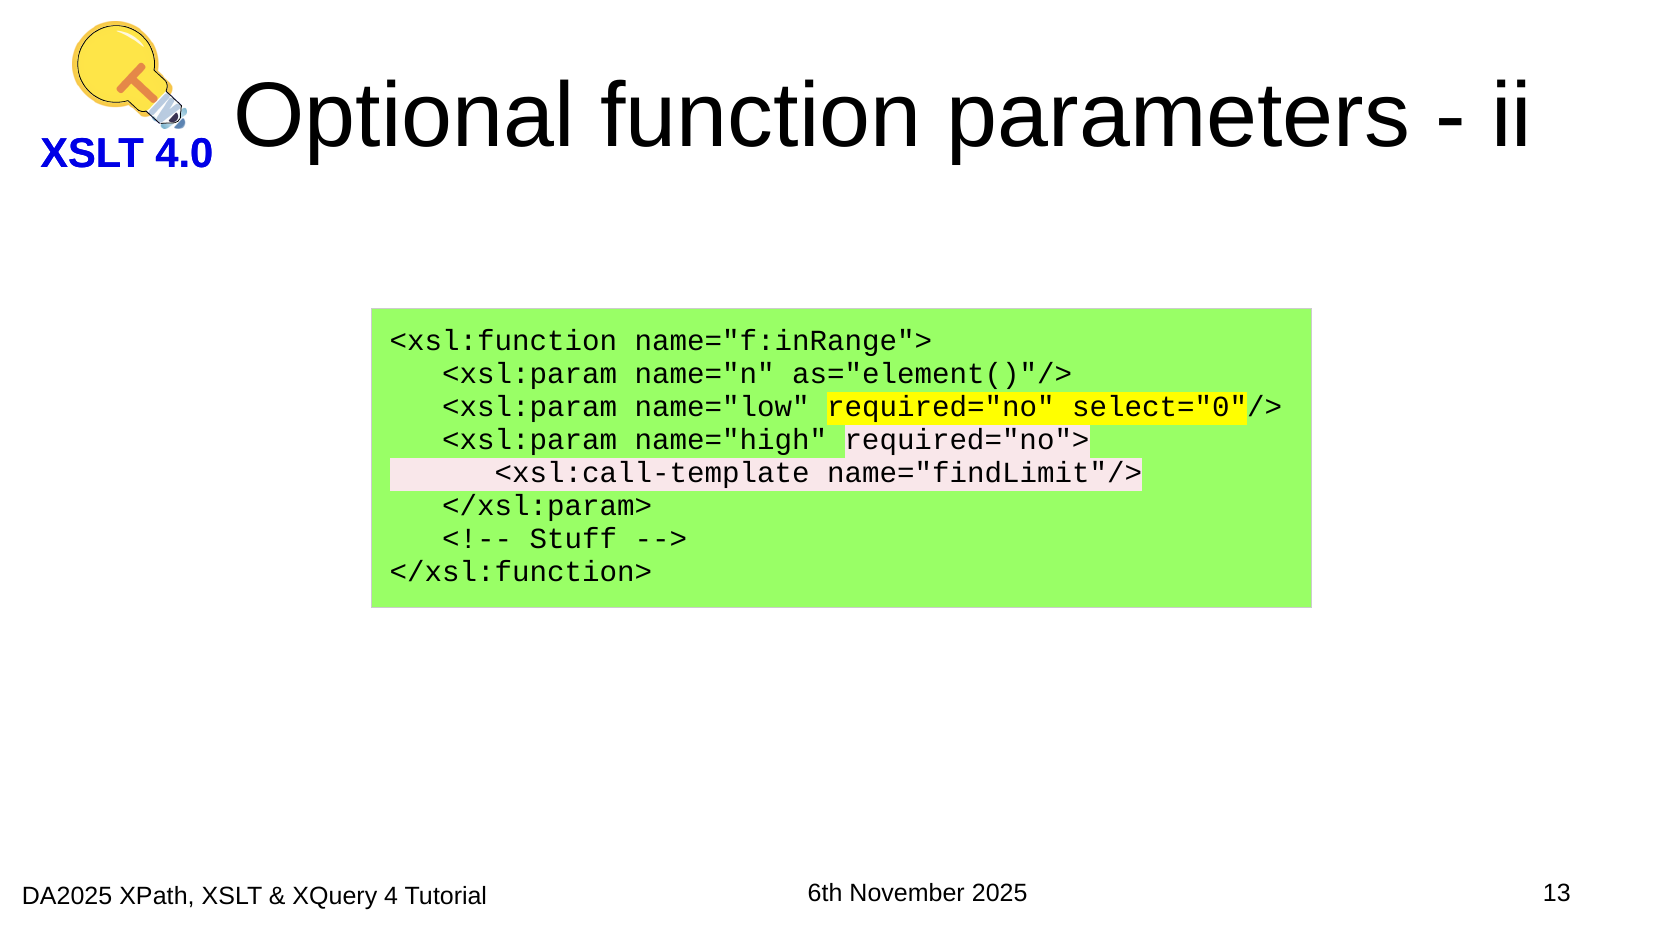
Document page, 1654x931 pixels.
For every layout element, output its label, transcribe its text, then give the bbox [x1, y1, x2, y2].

title Optional function parameters - ii [222, 37, 1571, 193]
picture [71, 19, 187, 122]
text_box XSLT 4.0 [25, 122, 233, 185]
text_box <xsl:function name="f:inRange"> <xsl:param name="n" as="element()"/> <xsl:param name="low" required="no" select="0"/> <xsl:param name="high" required="no"> <xsl:call-template name="findLimit"/> </xsl:param> <!-- Stuff --> </xsl:function> [371, 308, 1312, 608]
